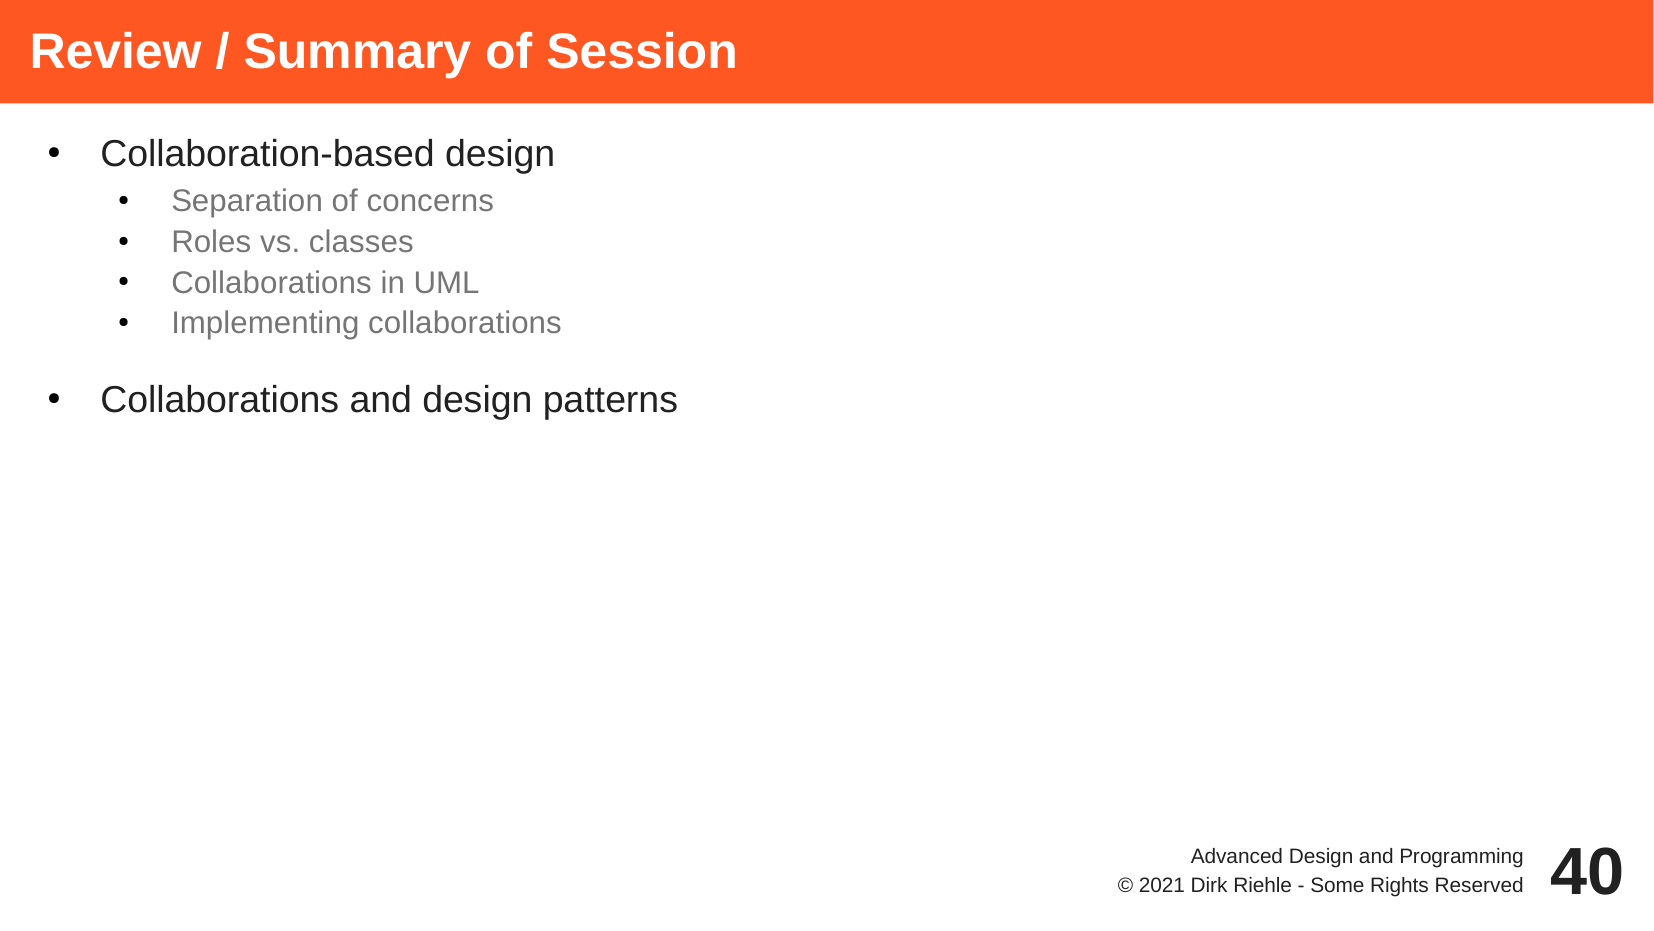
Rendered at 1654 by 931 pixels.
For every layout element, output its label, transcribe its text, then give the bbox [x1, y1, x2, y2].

title Review / Summary of Session [0, 0, 1654, 104]
list Collaboration-based design Separation of concerns Roles vs. classes Collaborations in UML Implementing collaborations Collaborations and design patterns [29, 132, 1625, 813]
